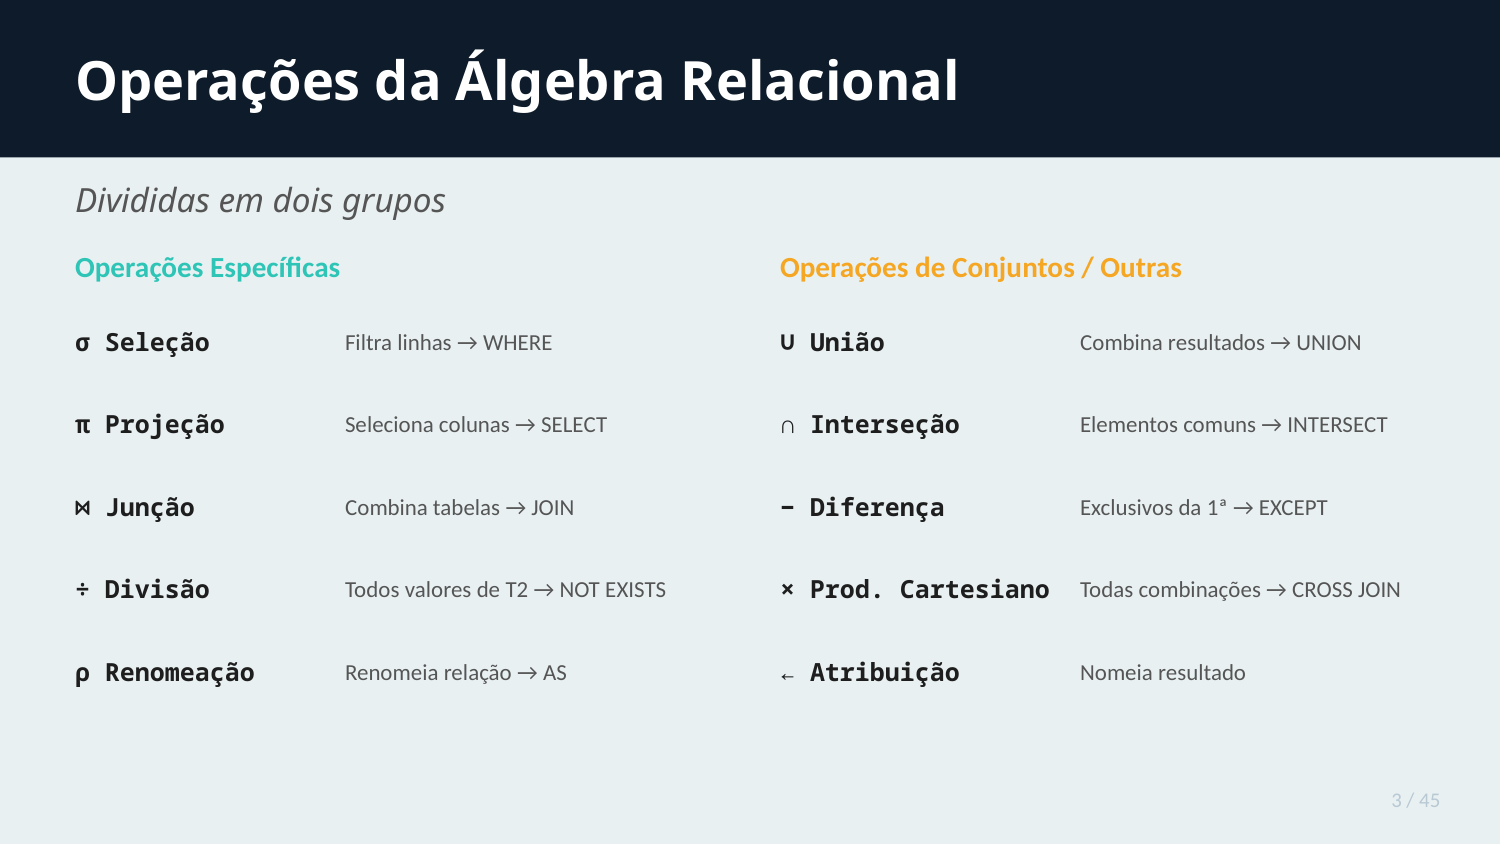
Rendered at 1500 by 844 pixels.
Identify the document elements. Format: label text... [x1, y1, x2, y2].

text_box ⋈ Junção [74, 472, 344, 540]
text_box Nomeia resultado [1079, 637, 1455, 705]
text_box Operações Específicas [74, 240, 720, 293]
text_box × Prod. Cartesiano [779, 555, 1079, 623]
text_box Todas combinações → CROSS JOIN [1079, 555, 1455, 623]
text_box Exclusivos da 1ª → EXCEPT [1079, 472, 1455, 540]
text_box Elementos comuns → INTERSECT [1079, 390, 1455, 458]
text_box − Diferença [779, 472, 1079, 540]
text_box Operações de Conjuntos / Outras [779, 240, 1425, 293]
text_box ∩ Interseção [779, 390, 1079, 458]
text_box ← Atribuição [779, 637, 1079, 705]
text_box Filtra linhas → WHERE [344, 307, 720, 375]
text_box 3 / 45 [1274, 772, 1455, 825]
text_box Seleciona colunas → SELECT [344, 390, 720, 458]
text_box σ Seleção [74, 307, 344, 375]
text_box ρ Renomeação [74, 637, 344, 705]
text_box Operações da Álgebra Relacional [74, 22, 1425, 135]
text_box ÷ Divisão [74, 555, 344, 623]
text_box [0, 0, 1500, 158]
text_box Divididas em dois grupos [74, 172, 1425, 225]
text_box π Projeção [74, 390, 344, 458]
text_box Todos valores de T2 → NOT EXISTS [344, 555, 720, 623]
text_box Combina tabelas → JOIN [344, 472, 720, 540]
text_box Renomeia relação → AS [344, 637, 720, 705]
text_box Combina resultados → UNION [1079, 307, 1455, 375]
text_box ∪ União [779, 307, 1079, 375]
